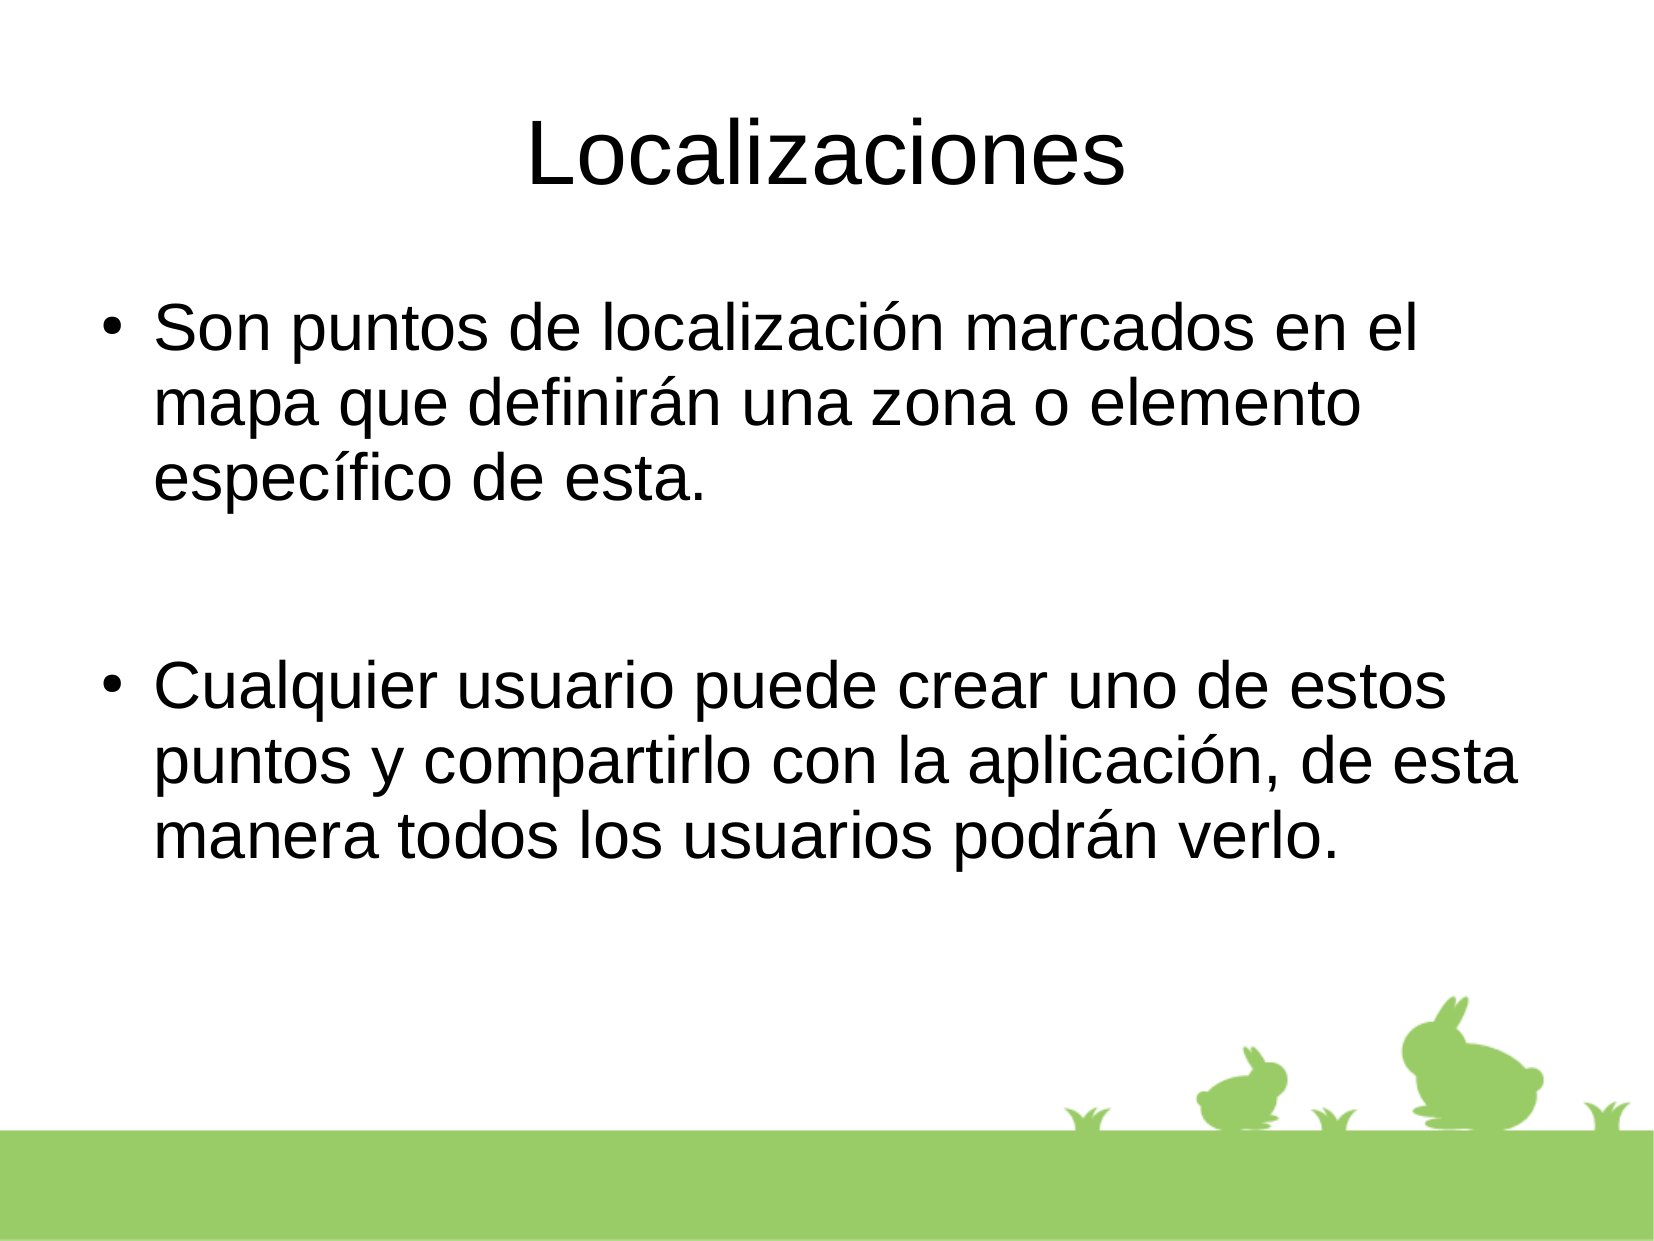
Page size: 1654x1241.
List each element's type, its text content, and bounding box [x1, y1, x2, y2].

list Son puntos de localización marcados en el mapa que definirán una zona o elemento específico de esta. Cualquier usuario puede crear uno de estos puntos y compartirlo con la aplicación, de esta manera todos los usuarios podrán verlo. [82, 290, 1571, 1010]
picture [0, 0, 1654, 1241]
title Localizaciones [82, 49, 1571, 257]
